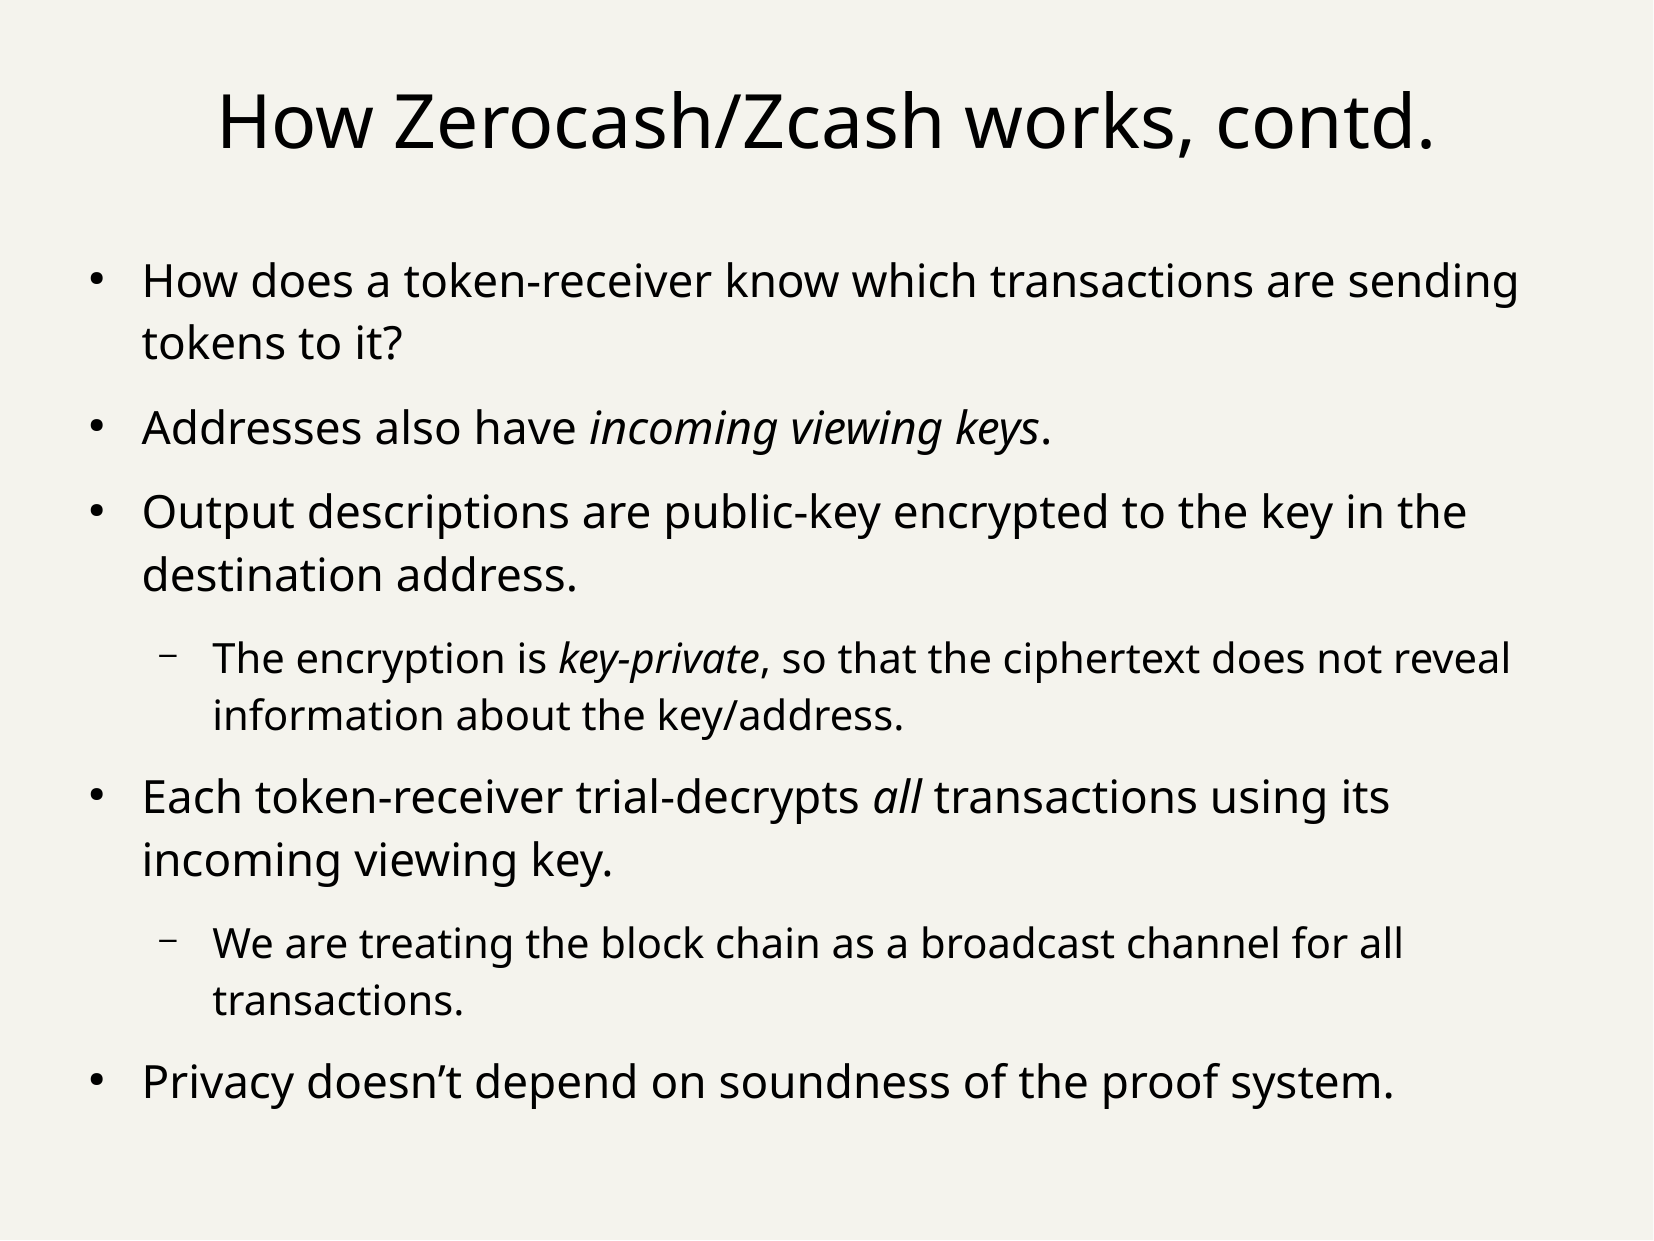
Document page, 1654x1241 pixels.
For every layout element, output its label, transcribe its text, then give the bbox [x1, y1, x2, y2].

list How does a token-receiver know which transactions are sending tokens to it? Addresses also have incoming viewing keys. Output descriptions are public-key encrypted to the key in the destination address. The encryption is key-private, so that the ciphertext does not reveal information about the key/address. Each token-receiver trial-decrypts all transactions using its incoming viewing key. We are treating the block chain as a broadcast channel for all transactions. Privacy doesn’t depend on soundness of the proof system. [70, 248, 1571, 1158]
title How Zerocash/Zcash works, contd. [82, 49, 1571, 189]
